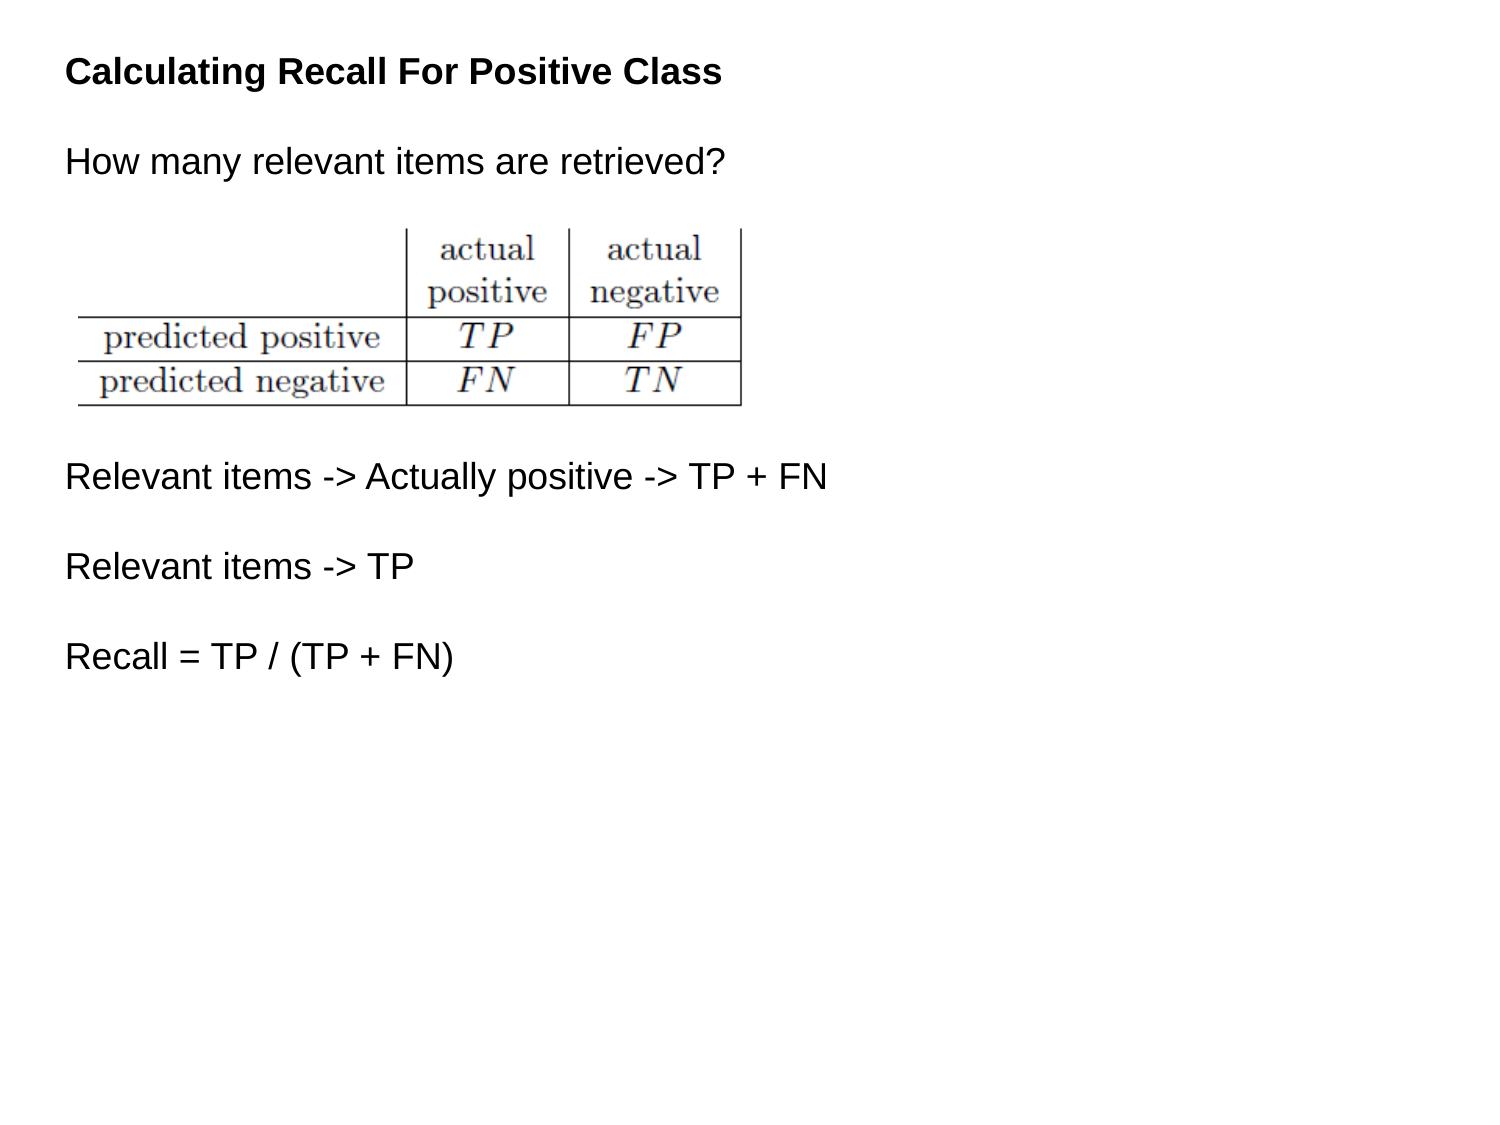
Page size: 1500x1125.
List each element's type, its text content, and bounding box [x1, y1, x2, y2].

text_box Calculating Recall For Positive Class How many relevant items are retrieved? Relevant items -> Actually positive -> TP + FN Relevant items -> TP Recall = TP / (TP + FN) [50, 39, 1300, 730]
picture [78, 224, 753, 411]
